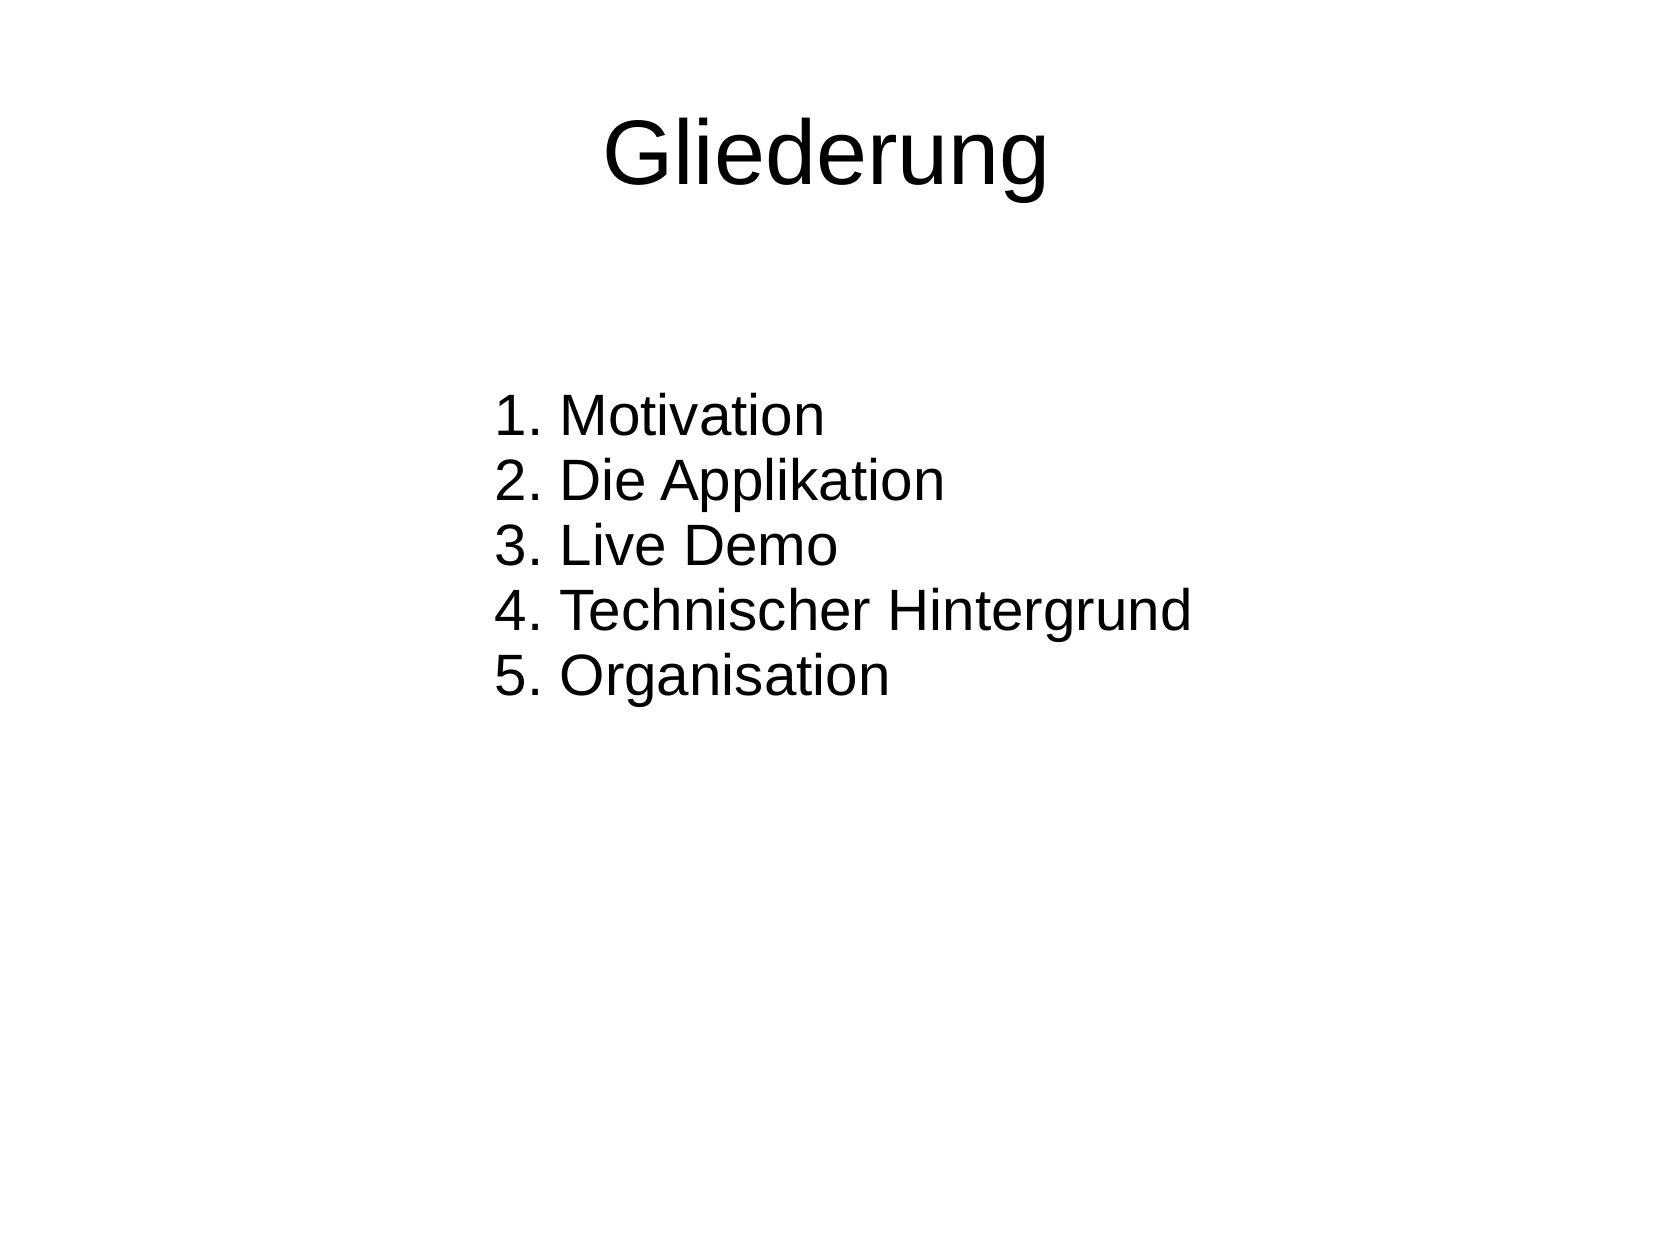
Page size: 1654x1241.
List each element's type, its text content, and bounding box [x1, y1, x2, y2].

subtitle [82, 290, 1571, 1010]
title Gliederung [82, 49, 1571, 257]
text_box Motivation Die Applikation Live Demo Technischer Hintergrund Organisation [480, 375, 1208, 780]
